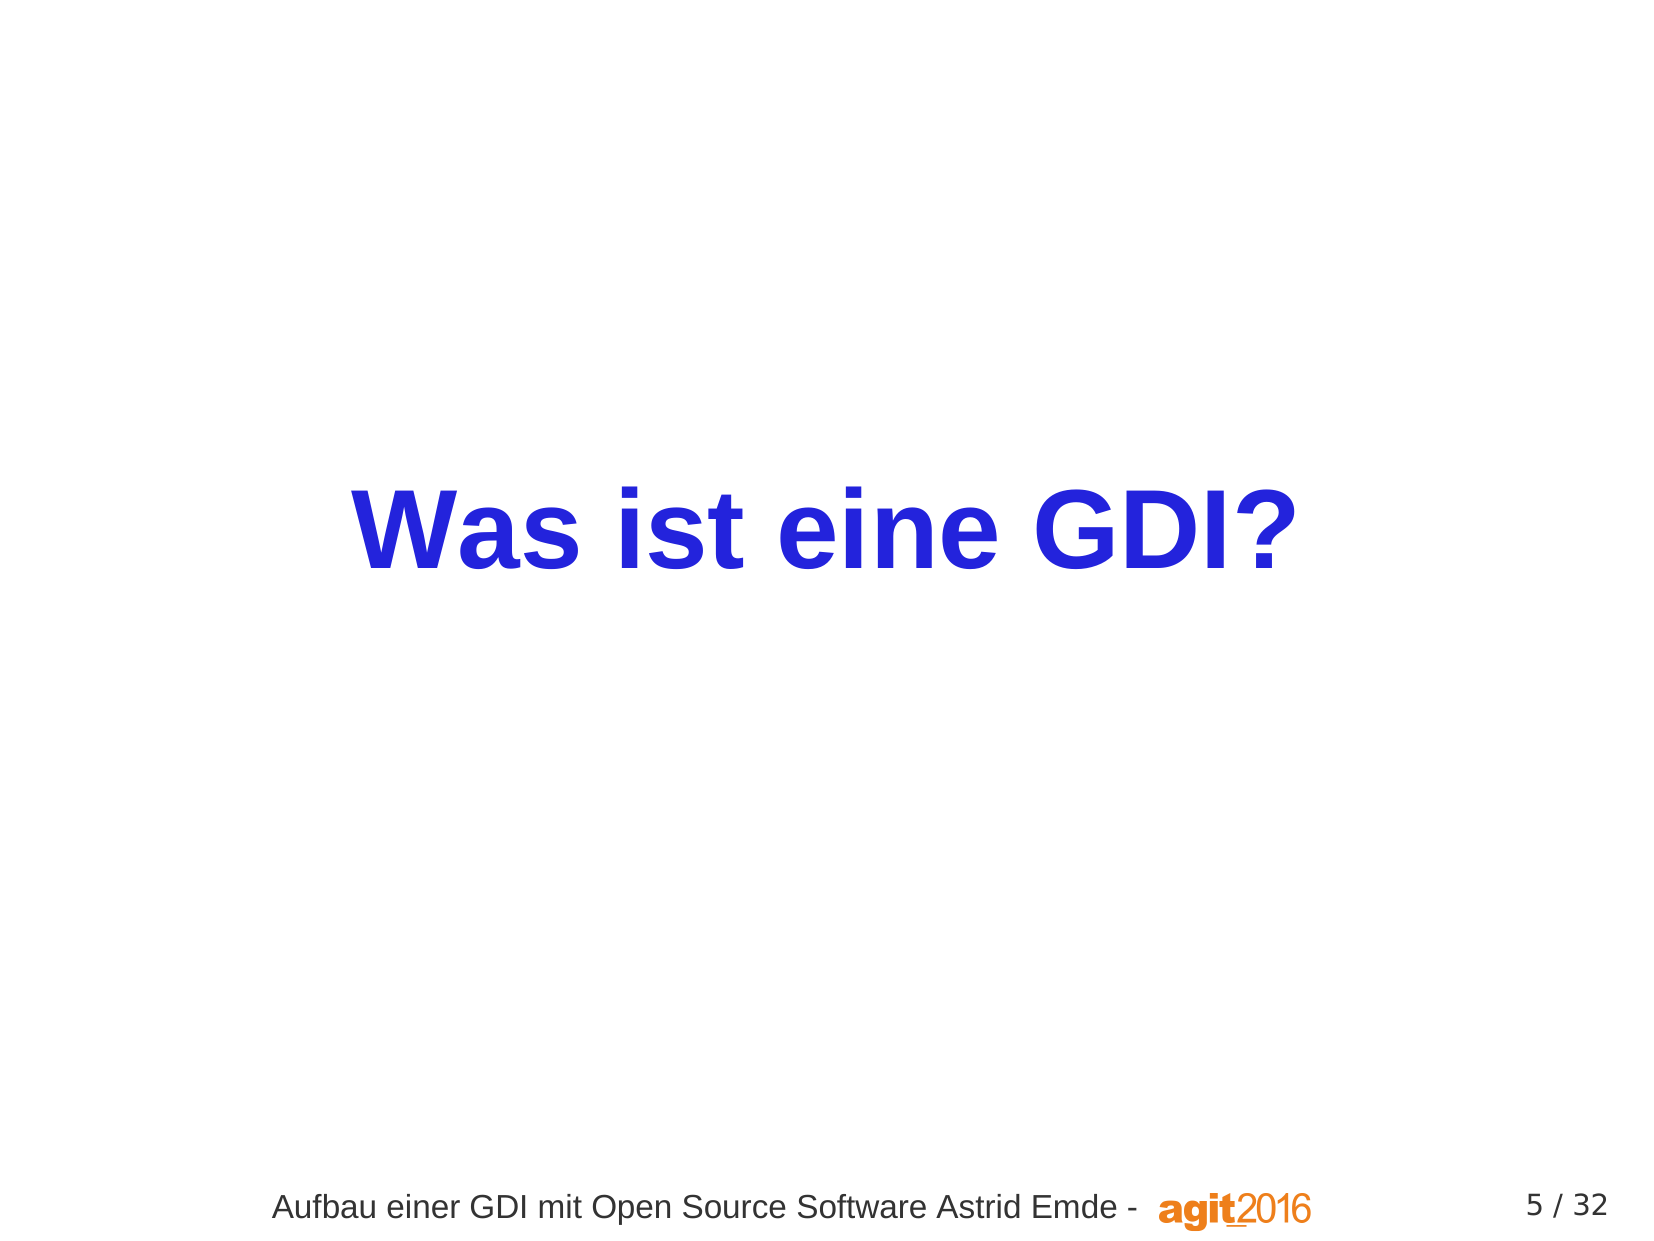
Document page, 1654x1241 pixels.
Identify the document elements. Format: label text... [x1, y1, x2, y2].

subtitle Was ist eine GDI? [82, 49, 1571, 1010]
picture [1158, 1192, 1312, 1232]
